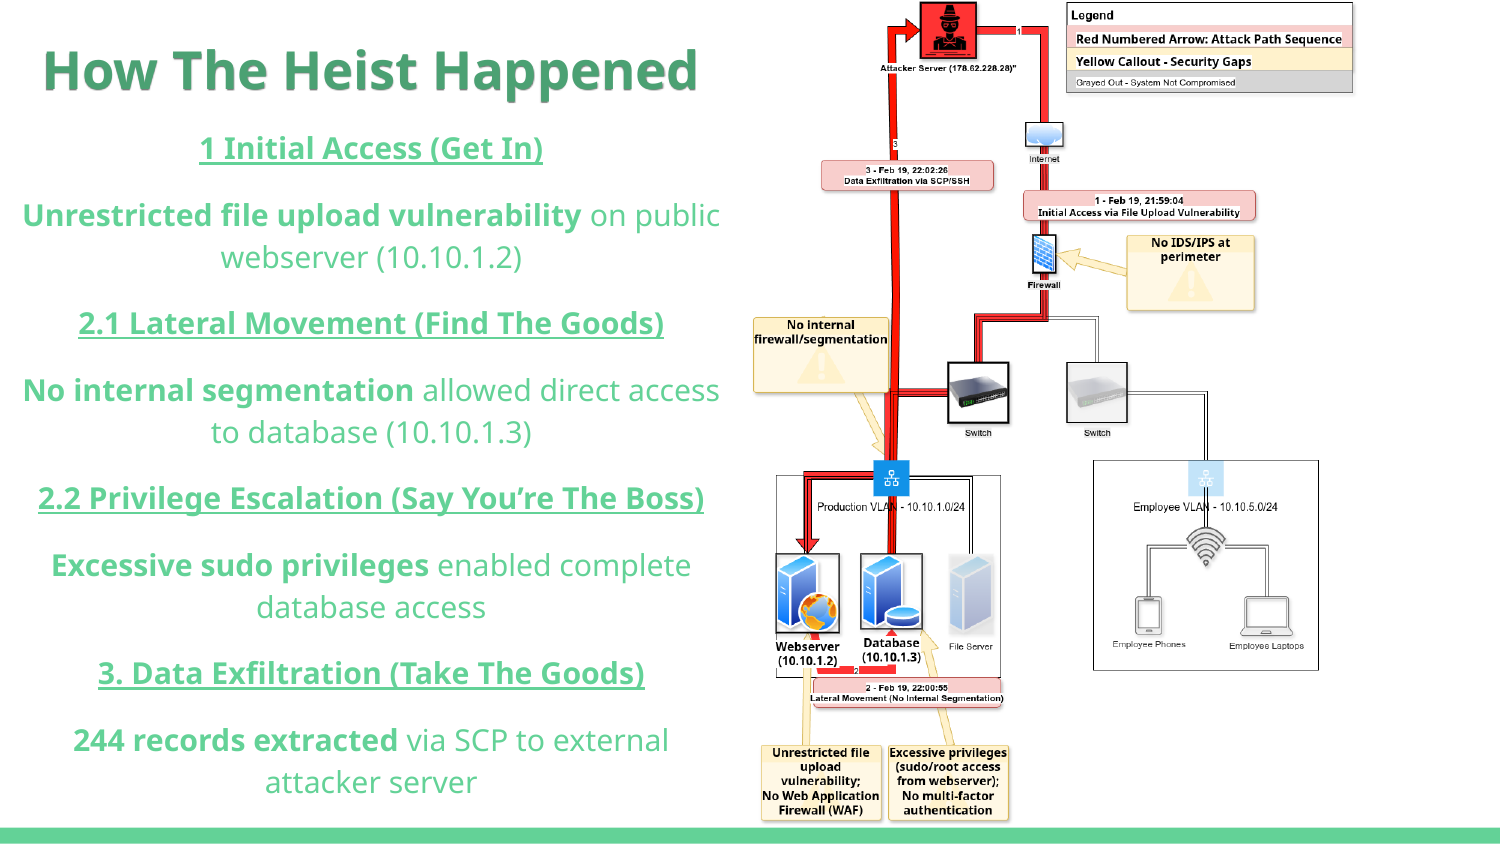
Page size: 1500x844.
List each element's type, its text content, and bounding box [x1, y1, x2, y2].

title How The Heist Happened [21, 21, 721, 109]
list 1 Initial Access (Get In) Unrestricted file upload vulnerability on public webserver (10.10.1.2) 2.1 Lateral Movement (Find The Goods) No internal segmentation allowed direct access to database (10.10.1.3) 2.2 Privilege Escalation (Say You’re The Boss) Excessive sudo privileges enabled complete database access 3. Data Exfiltration (Take The Goods) 244 records extracted via SCP to external attacker server [0, 109, 743, 826]
picture [750, 0, 1358, 826]
